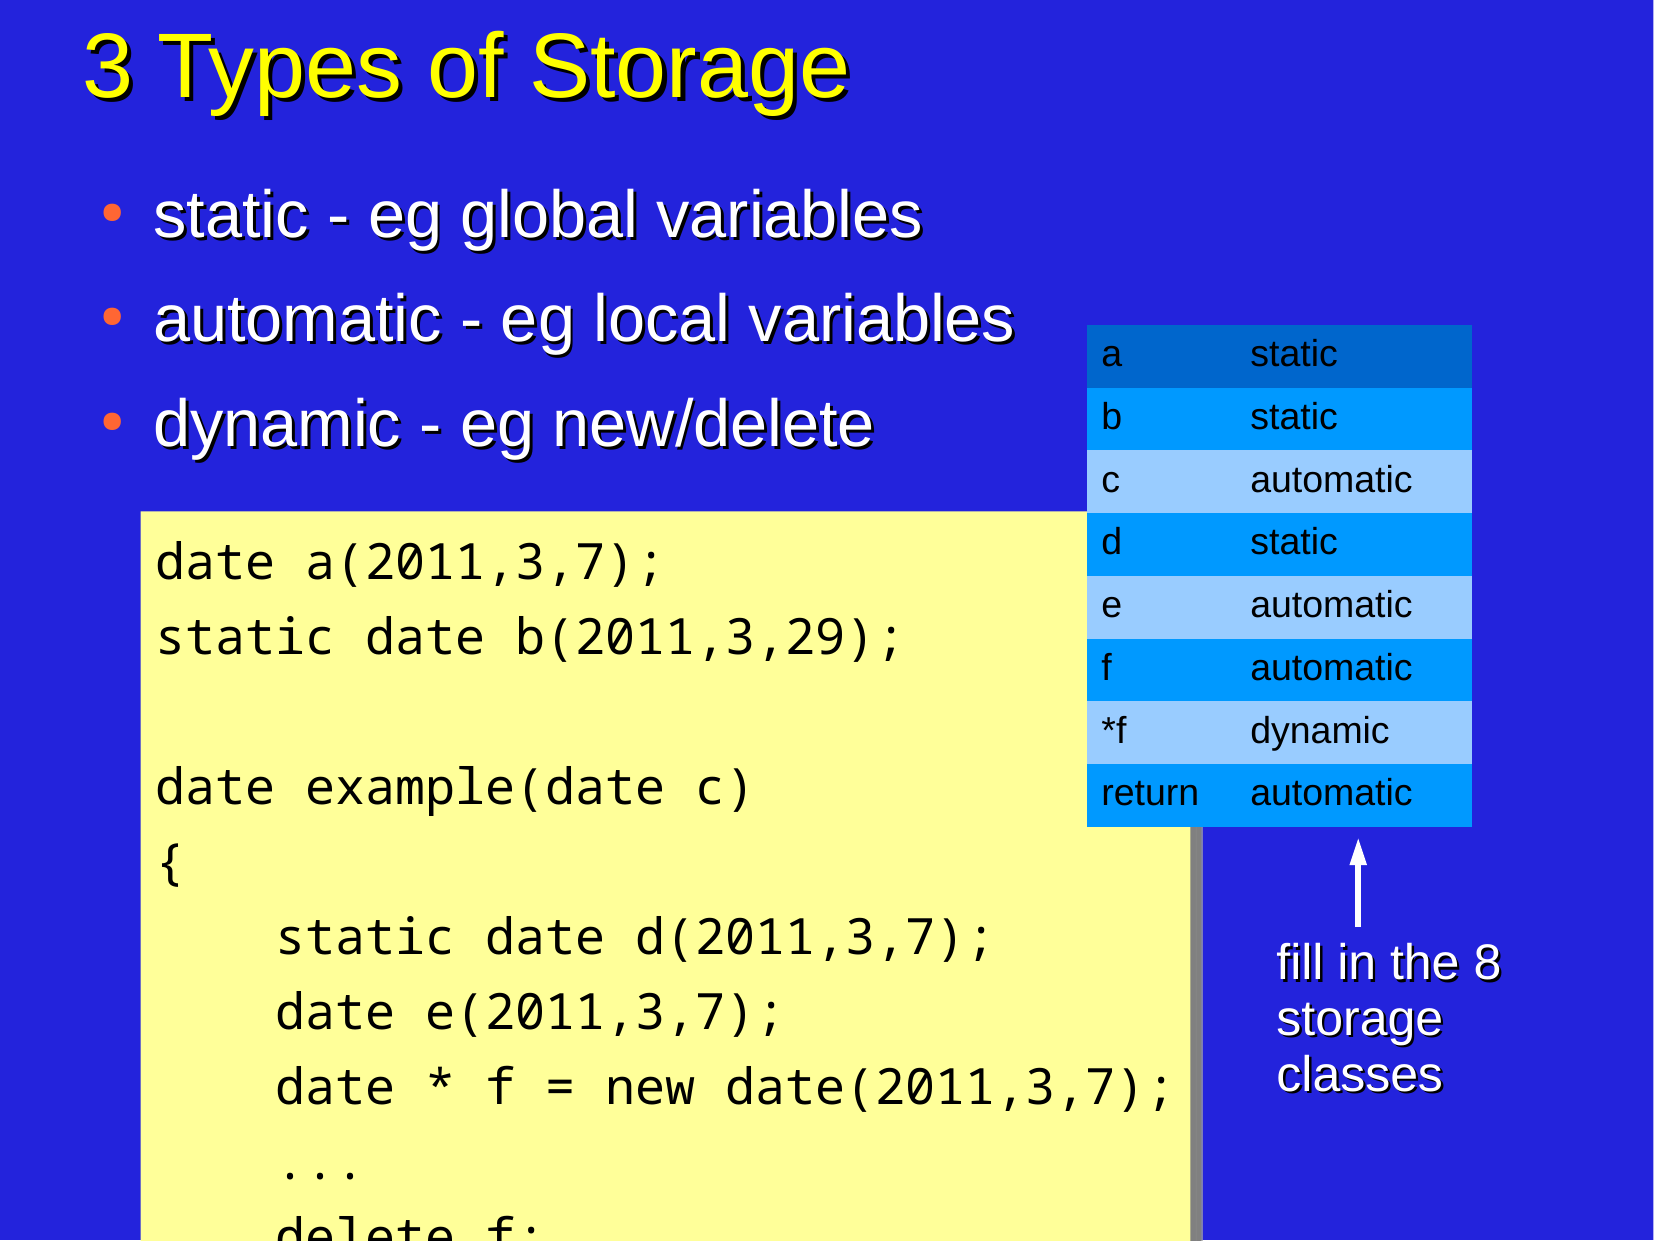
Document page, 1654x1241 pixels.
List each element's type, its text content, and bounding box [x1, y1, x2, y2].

table_cell e [1087, 576, 1236, 639]
text_box date a(2011,3,7); static date b(2011,3,29); date example(date c) { static date d(2011,3,7); date e(2011,3,7); date * f = new date(2011,3,7); ... delete f; return date(2011,12,25); } [140, 511, 1191, 1241]
title 3 Types of Storage [82, 2, 1571, 130]
table_cell automatic [1236, 764, 1472, 827]
text_box fill in the 8 storage classes [1261, 927, 1565, 1193]
table_cell automatic [1236, 450, 1472, 513]
table_cell automatic [1236, 639, 1472, 701]
table_cell b [1087, 388, 1236, 450]
table_cell c [1087, 450, 1236, 513]
table_header a [1087, 325, 1236, 388]
table_cell f [1087, 639, 1236, 701]
table_cell dynamic [1236, 701, 1472, 764]
table_cell return [1087, 764, 1236, 827]
table_cell automatic [1236, 576, 1472, 639]
table_header static [1236, 325, 1472, 388]
table_cell static [1236, 388, 1472, 450]
table_cell d [1087, 513, 1236, 576]
table_cell *f [1087, 701, 1236, 764]
table_cell static [1236, 513, 1472, 576]
list static - eg global variables automatic - eg local variables dynamic - eg new/delete [82, 177, 1571, 1182]
